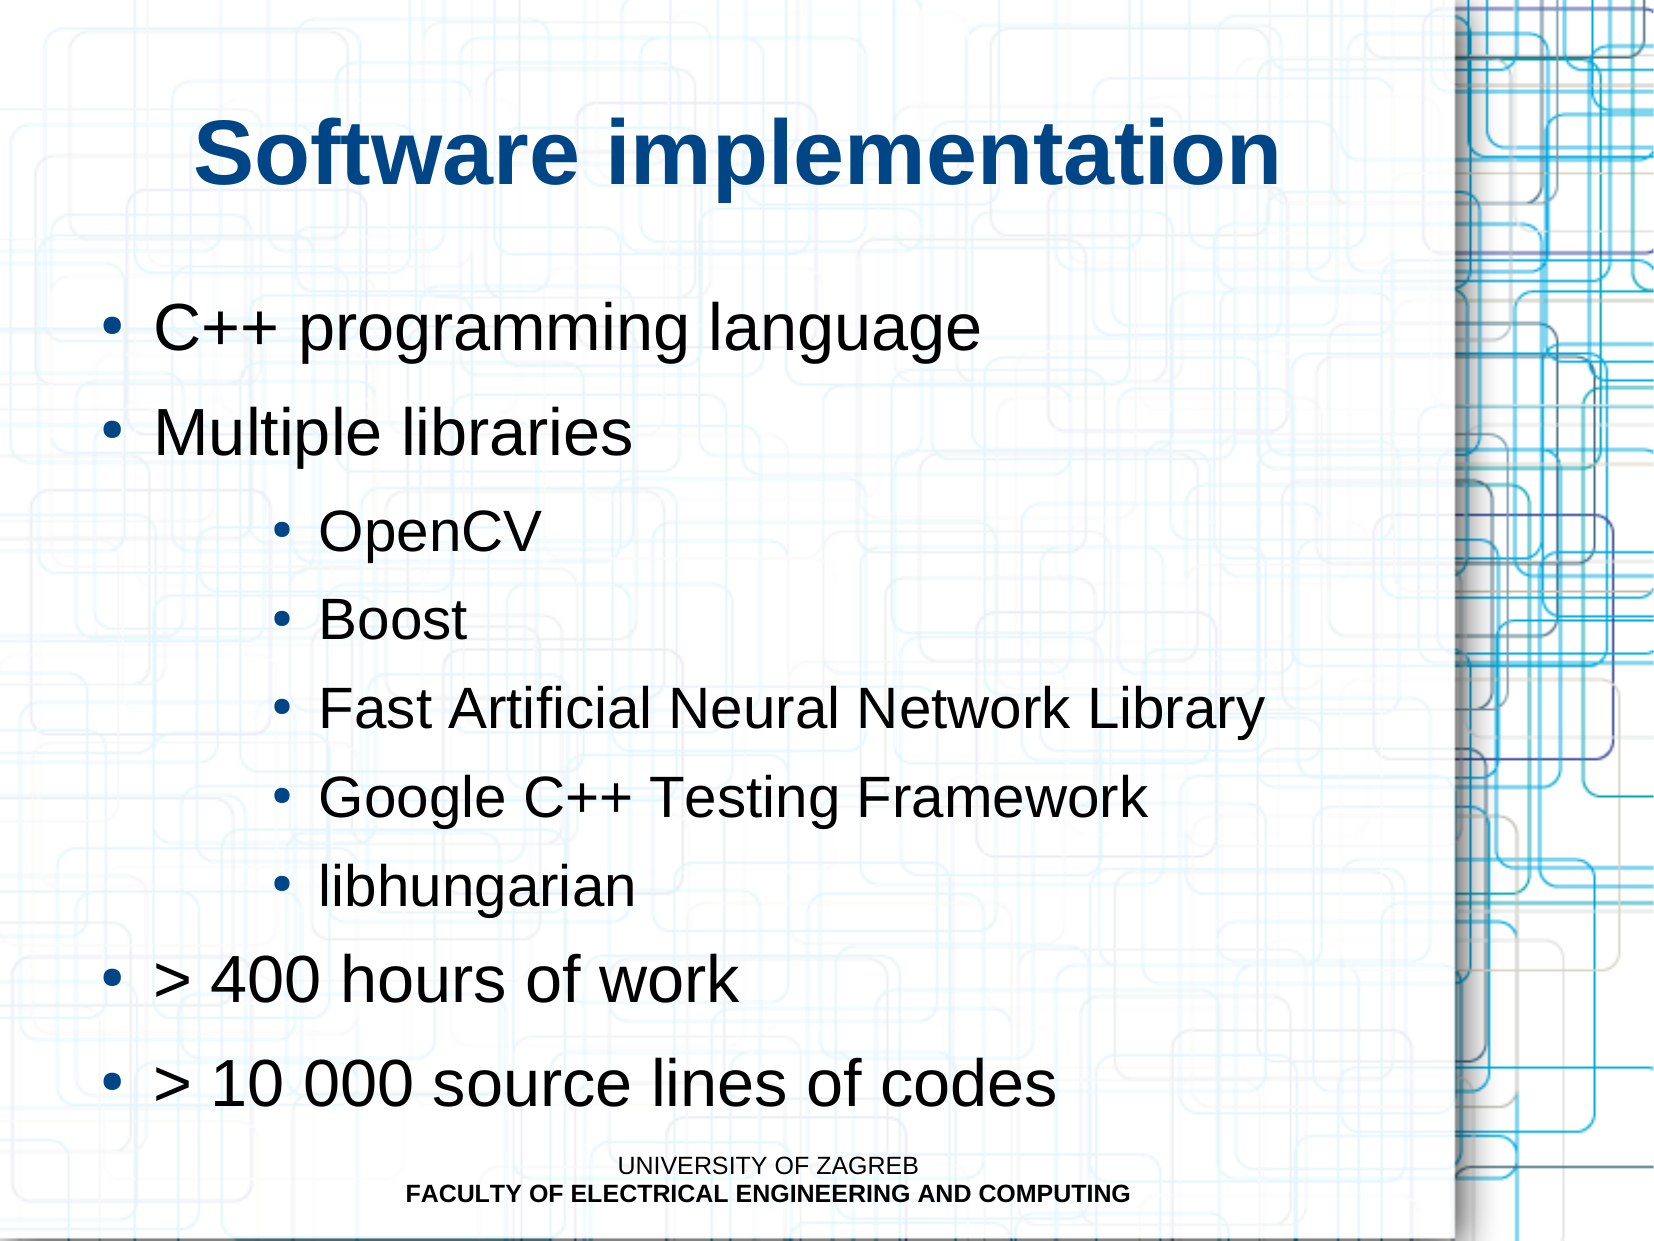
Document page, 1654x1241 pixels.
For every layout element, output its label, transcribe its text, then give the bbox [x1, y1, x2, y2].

title Software implementation [59, 56, 1418, 250]
list C++ programming language Multiple libraries OpenCV Boost Fast Artificial Neural Network Library Google C++ Testing Framework libhungarian > 400 hours of work > 10 000 source lines of codes [82, 290, 1418, 1241]
picture [0, 0, 1654, 1241]
